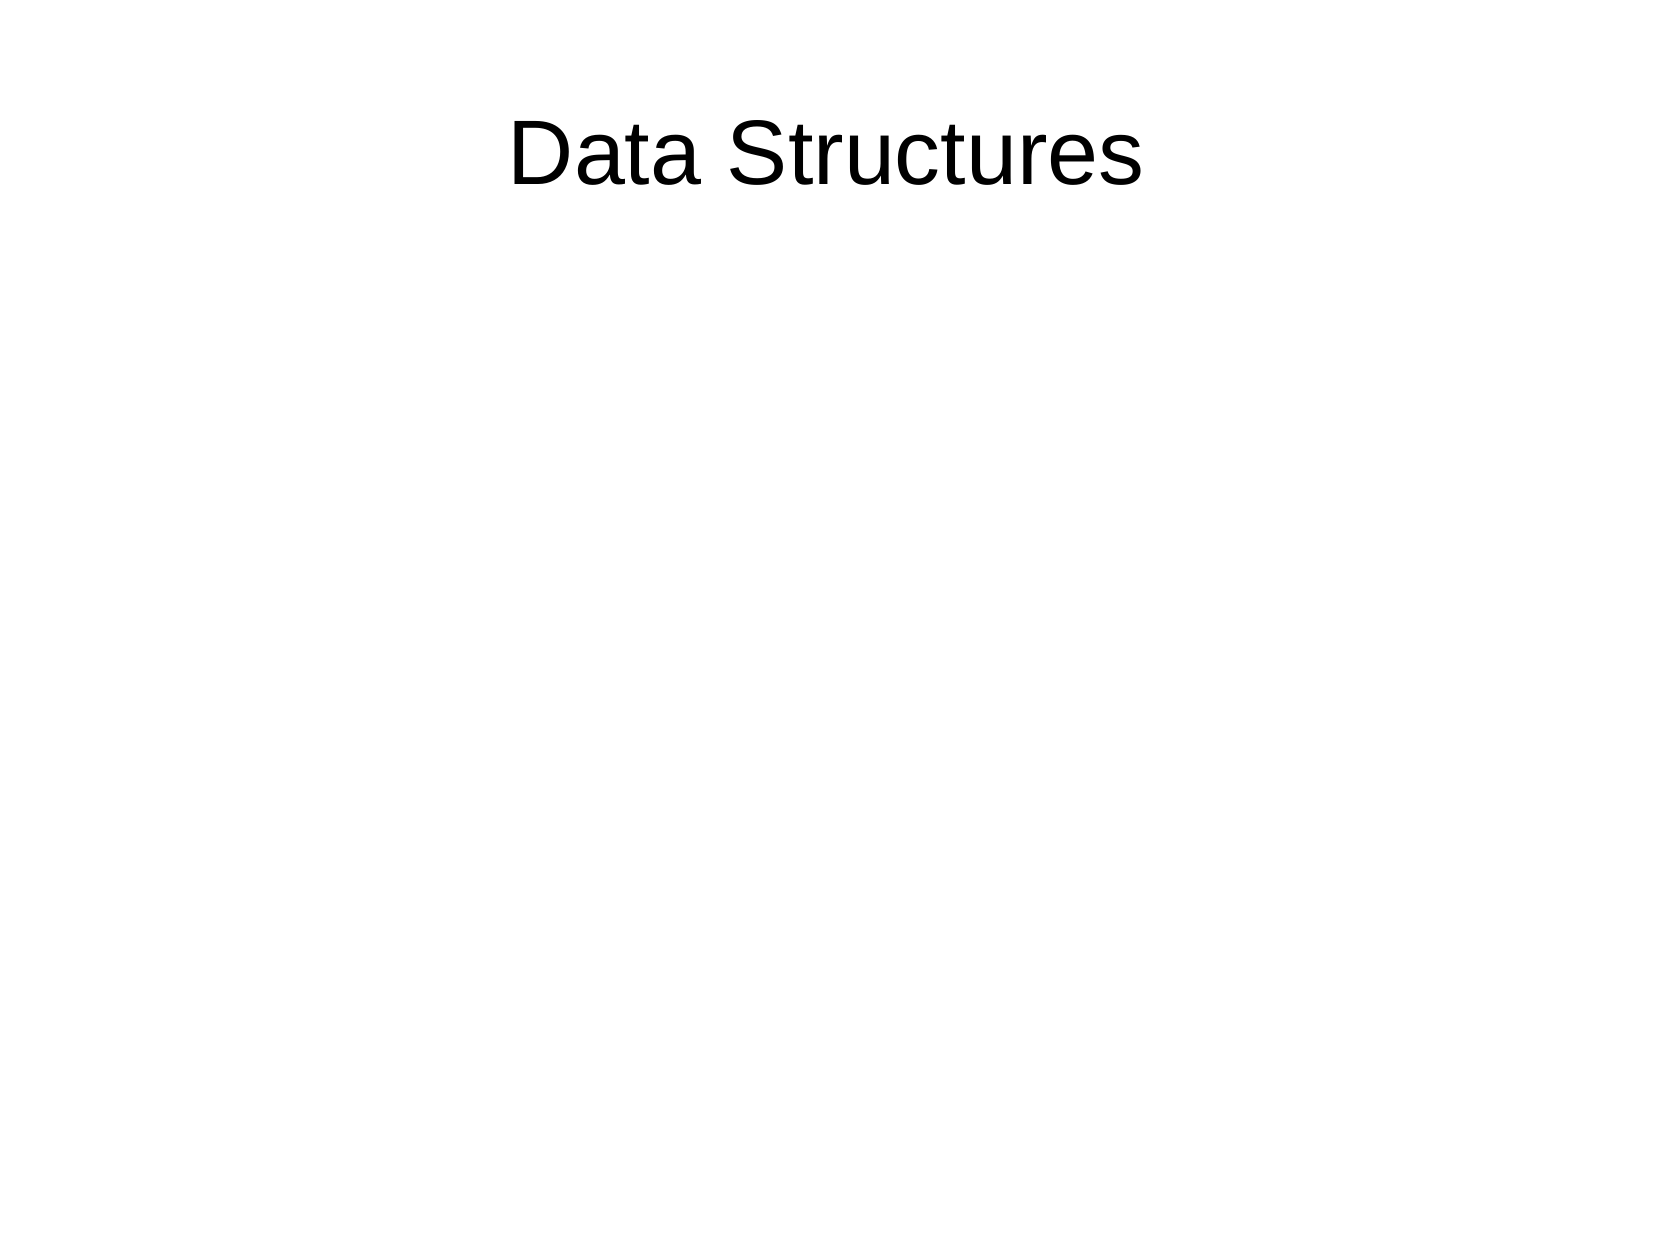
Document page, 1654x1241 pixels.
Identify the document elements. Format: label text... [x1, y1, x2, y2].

title Data Structures [82, 49, 1571, 257]
